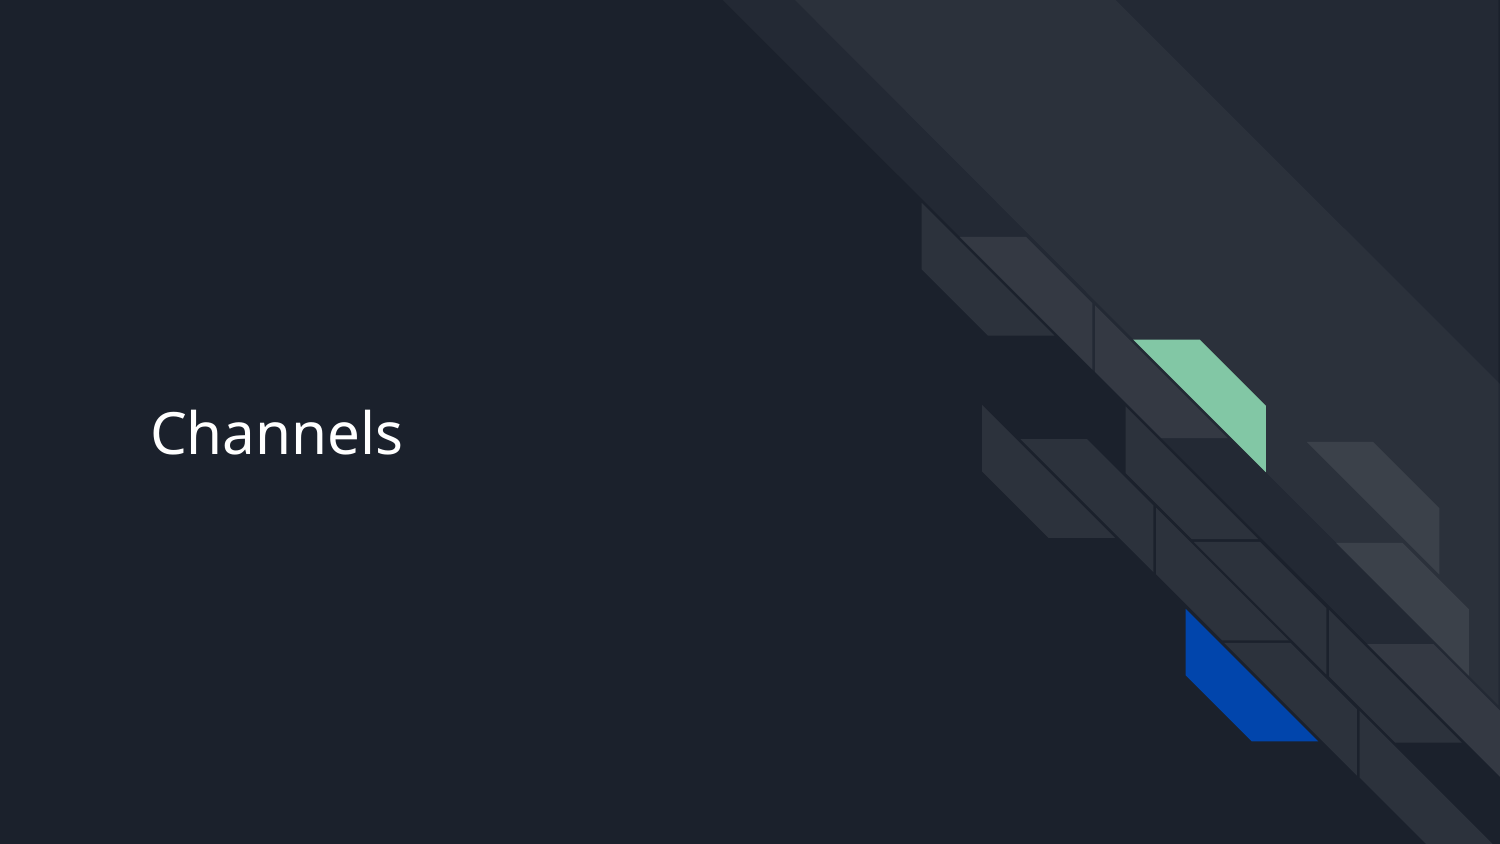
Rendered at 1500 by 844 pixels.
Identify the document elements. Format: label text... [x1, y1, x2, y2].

title Channels [135, 142, 888, 720]
